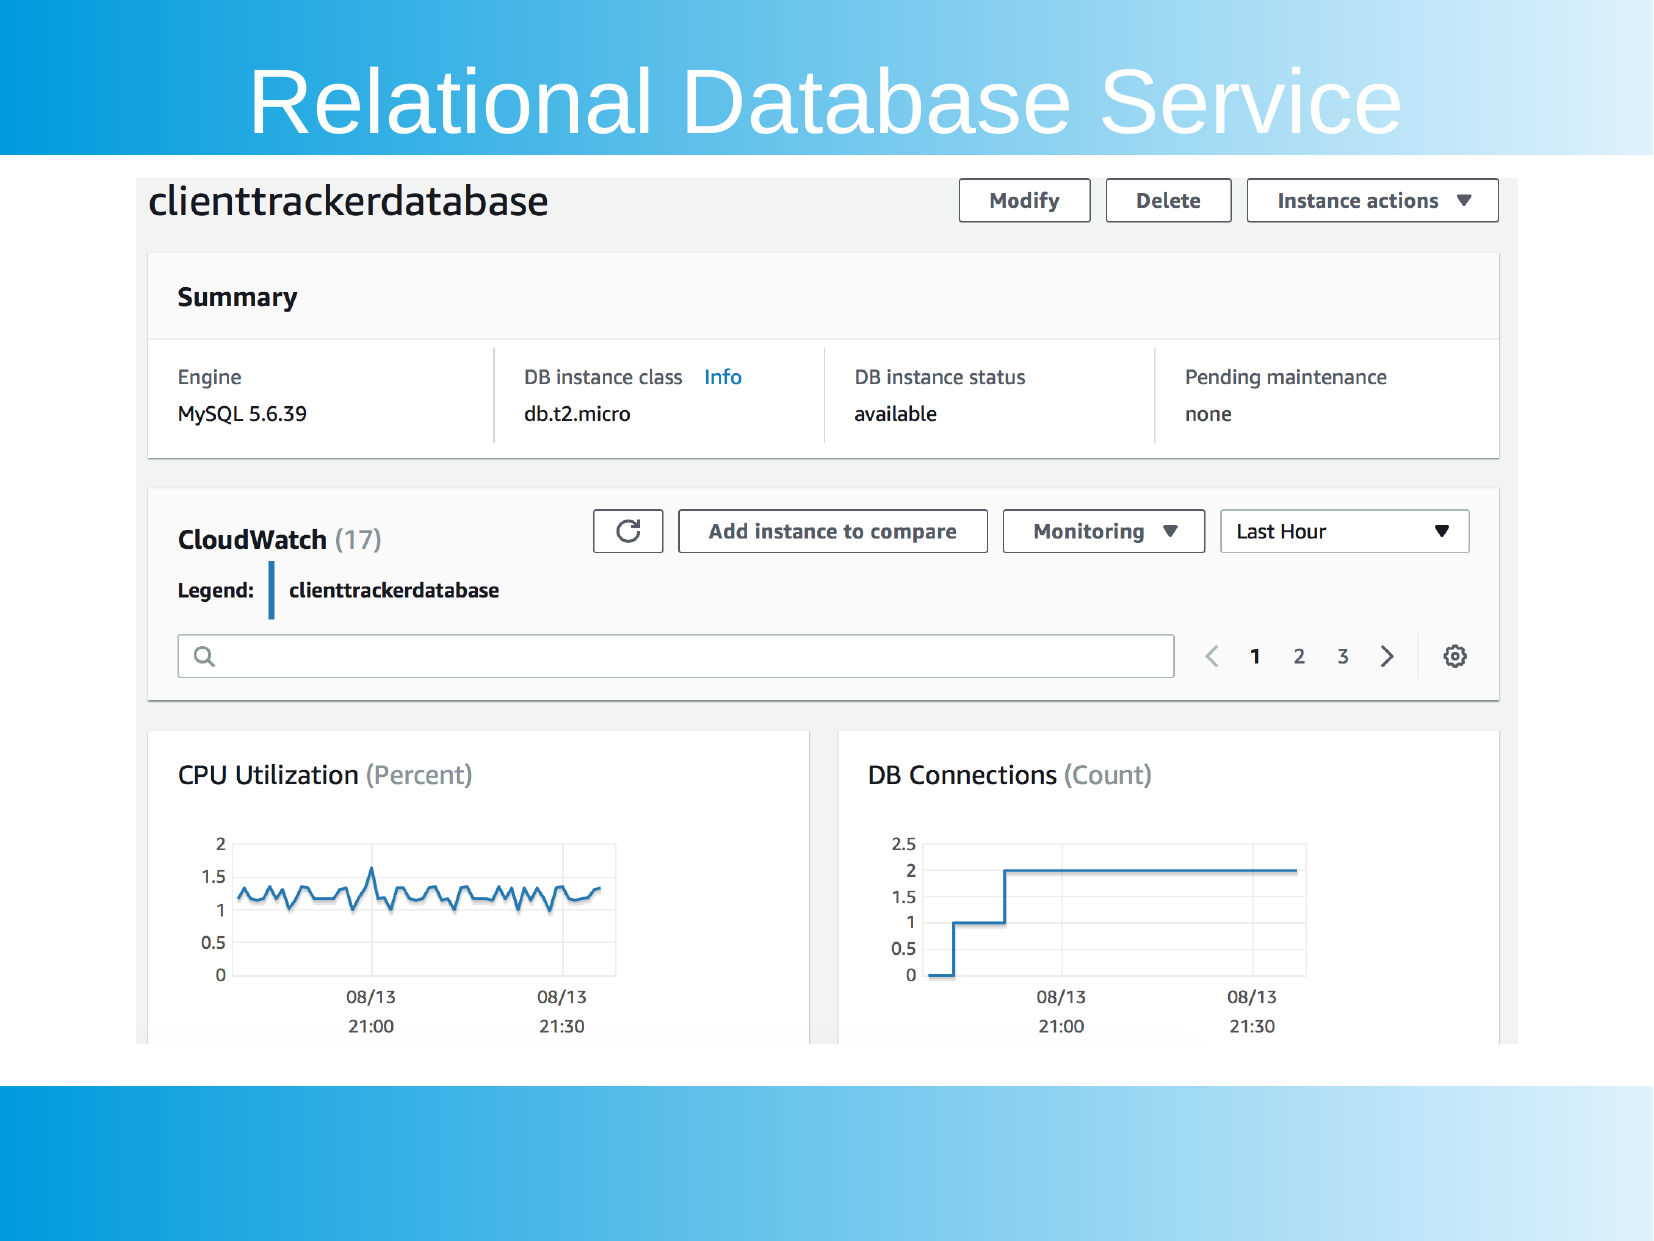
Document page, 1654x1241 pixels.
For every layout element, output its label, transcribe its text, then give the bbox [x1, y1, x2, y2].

title Relational Database Service [82, 49, 1571, 155]
picture [136, 178, 1518, 1044]
